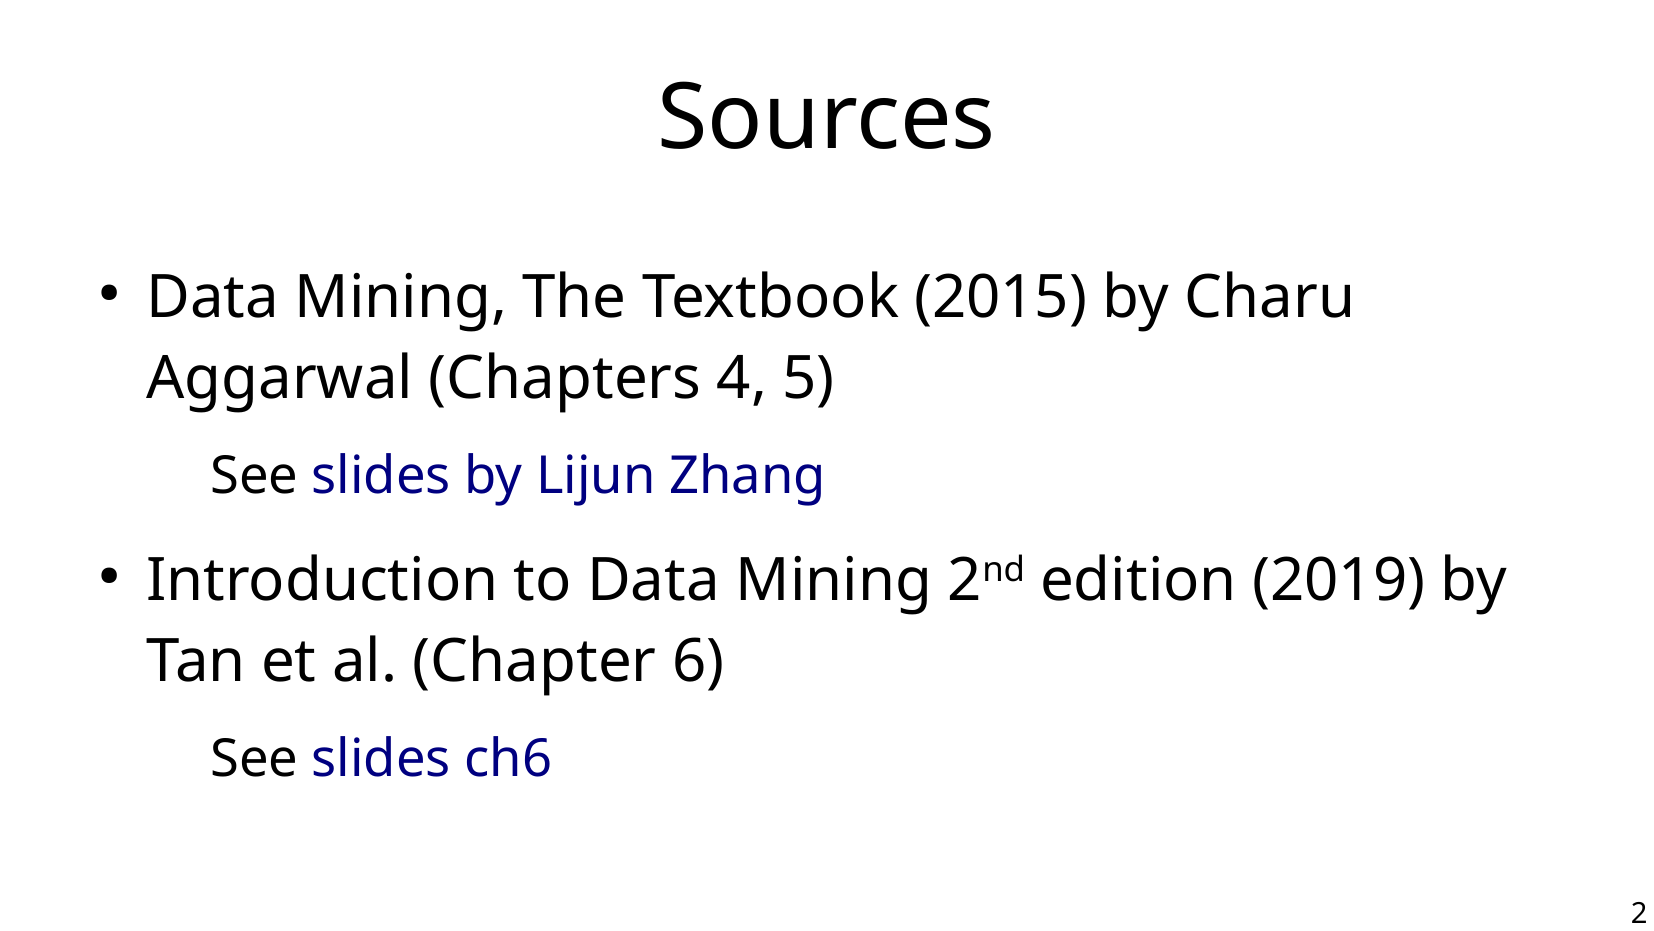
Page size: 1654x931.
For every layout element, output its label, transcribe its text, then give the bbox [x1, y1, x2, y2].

title Sources [82, 1, 1571, 226]
list Data Mining, The Textbook (2015) by Charu Aggarwal (Chapters 4, 5) See slides by Lijun Zhang Introduction to Data Mining 2nd edition (2019) by Tan et al. (Chapter 6) See slides ch6 [82, 253, 1571, 793]
